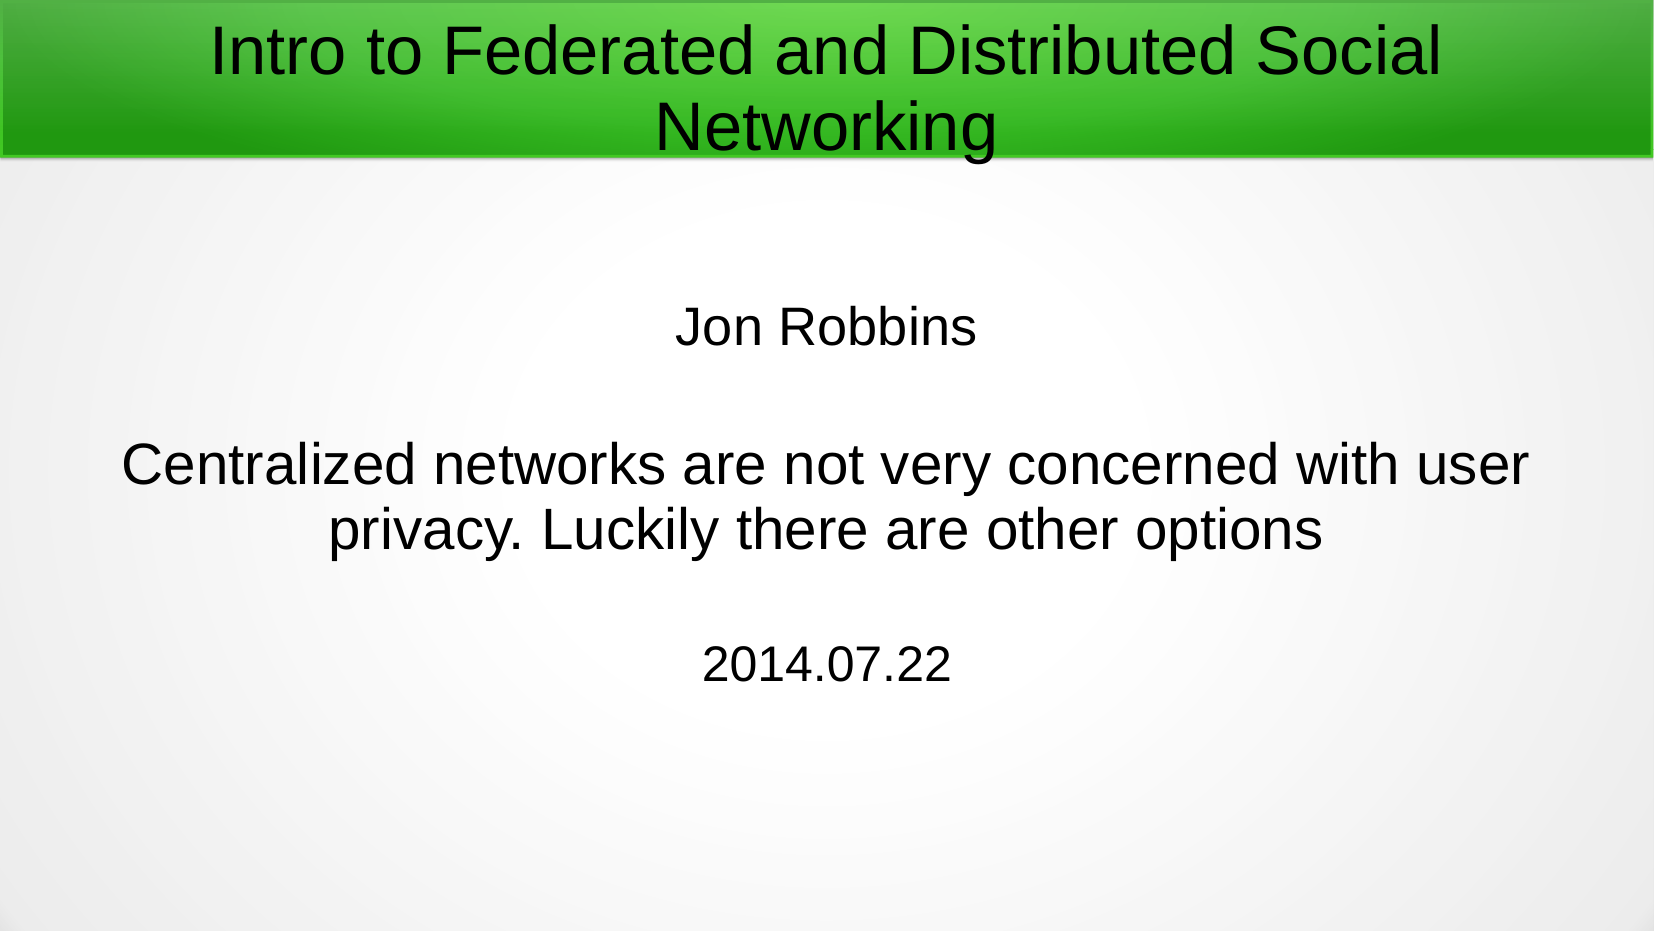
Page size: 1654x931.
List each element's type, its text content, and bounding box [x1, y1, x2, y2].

title Intro to Federated and Distributed Social Networking [82, 11, 1571, 166]
subtitle Jon Robbins Centralized networks are not very concerned with user privacy. Luckily there are other options 2014.07.22 [82, 224, 1571, 764]
